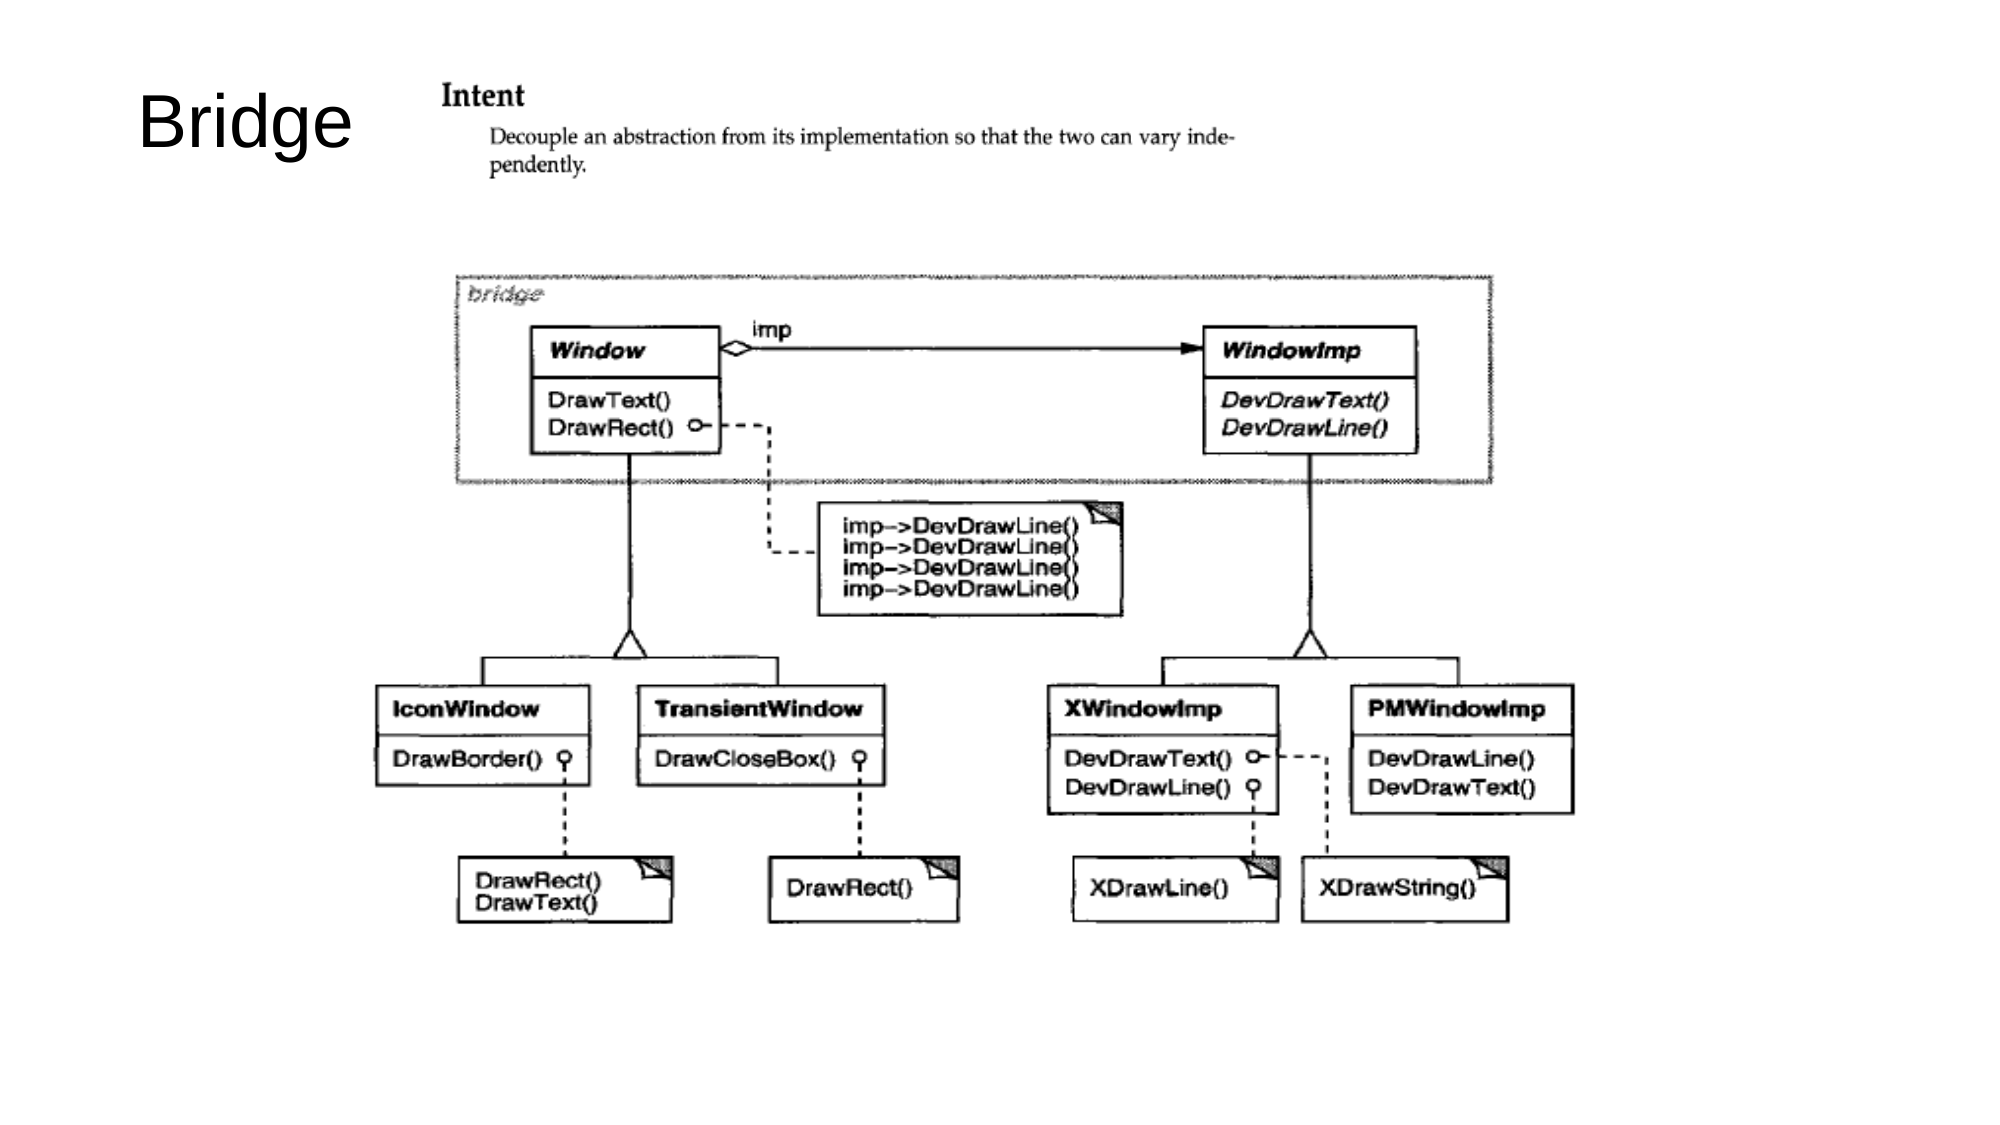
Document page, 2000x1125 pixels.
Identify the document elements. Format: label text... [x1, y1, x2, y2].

picture [435, 71, 1246, 196]
picture [360, 254, 1591, 946]
title Bridge [137, 59, 406, 181]
